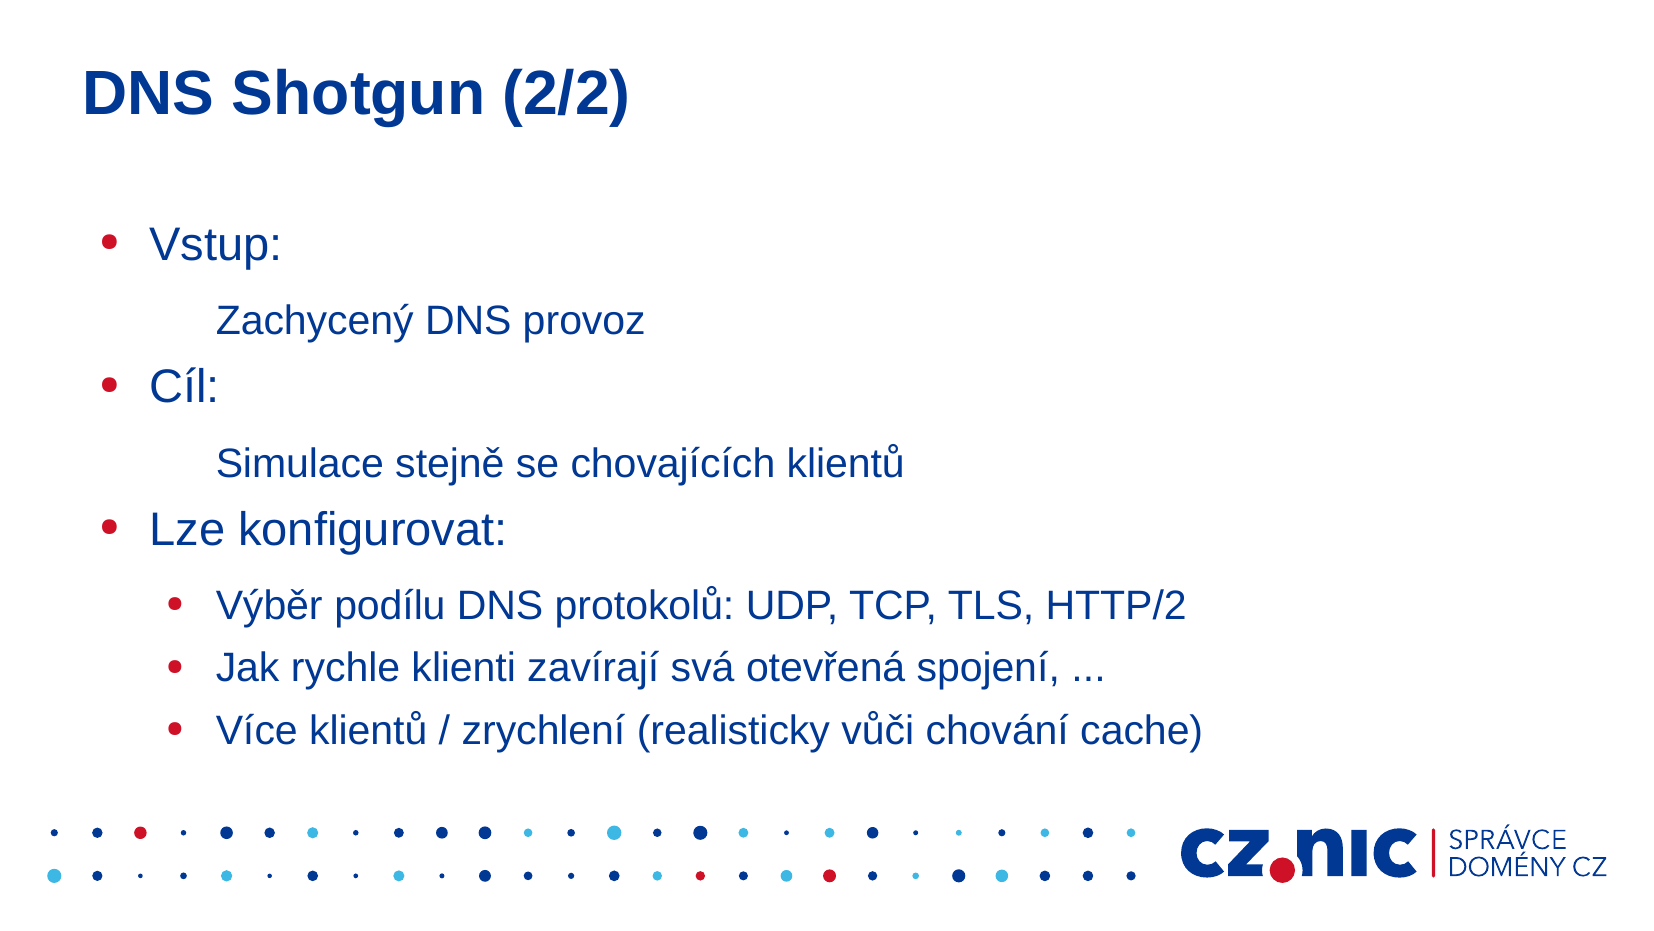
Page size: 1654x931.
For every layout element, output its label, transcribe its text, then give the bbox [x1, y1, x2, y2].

list Vstup: Zachycený DNS provoz Cíl: Simulace stejně se chovajících klientů Lze konfigurovat: Výběr podílu DNS protokolů: UDP, TCP, TLS, HTTP/2 Jak rychle klienti zavírají svá otevřená spojení, ... Více klientů / zrychlení (realisticky vůči chování cache) [82, 217, 1571, 758]
title DNS Shotgun (2/2) [82, 53, 1571, 133]
